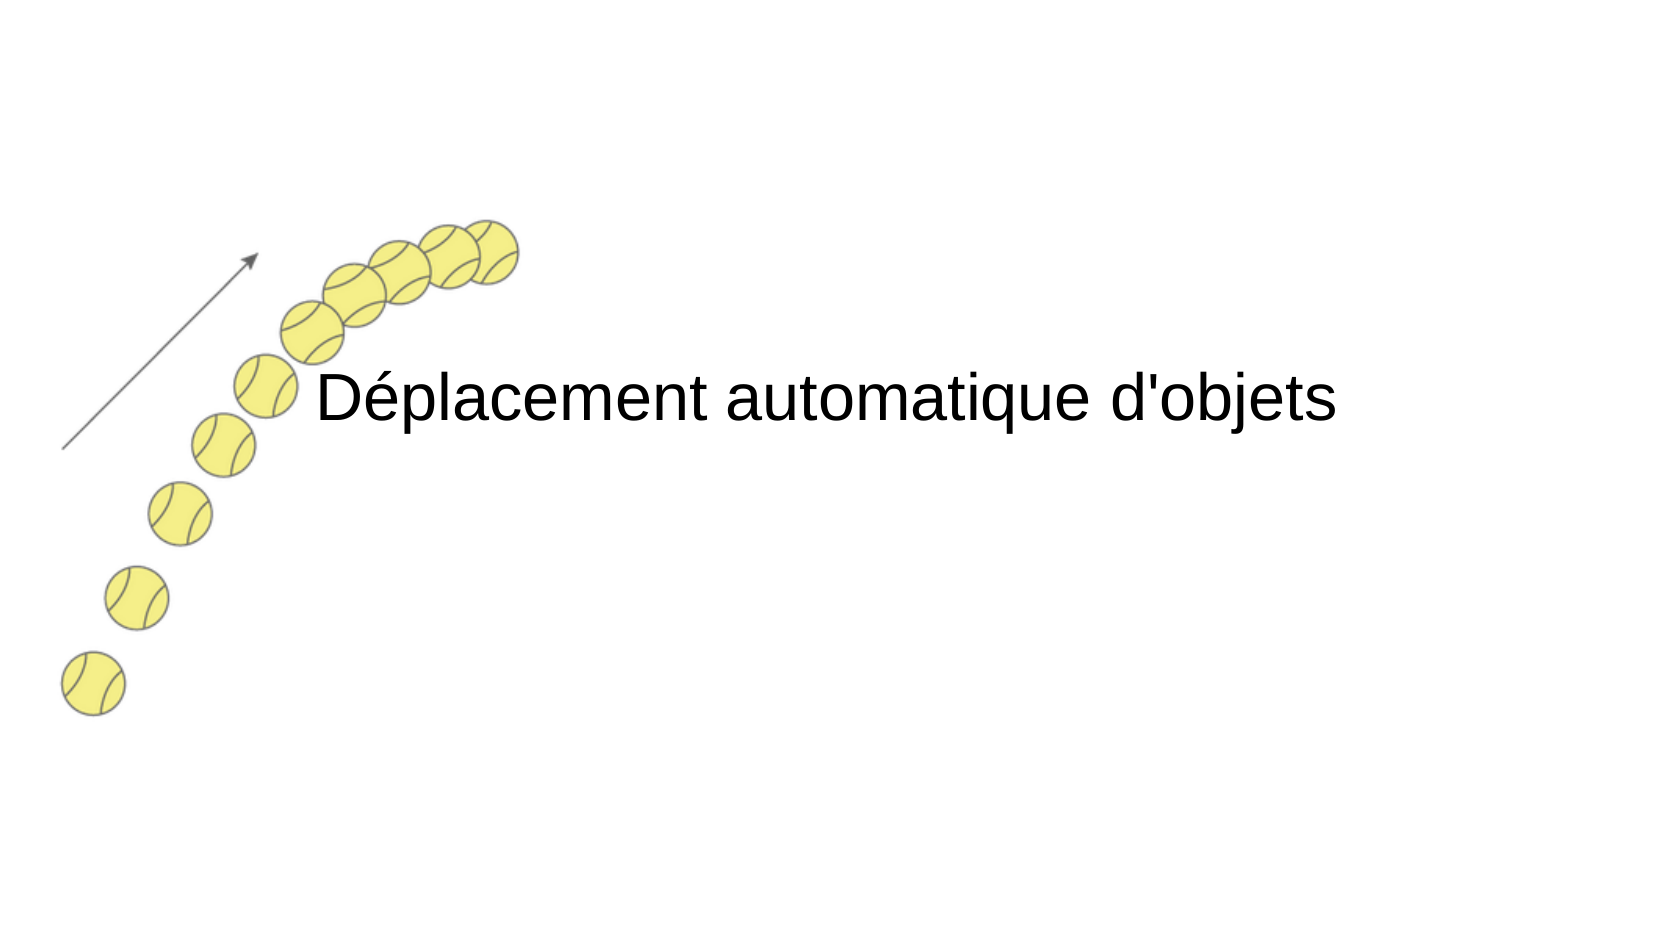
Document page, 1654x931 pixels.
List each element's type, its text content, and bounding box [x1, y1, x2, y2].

picture [35, 206, 82, 732]
subtitle Déplacement automatique d'objets [82, 37, 1571, 757]
